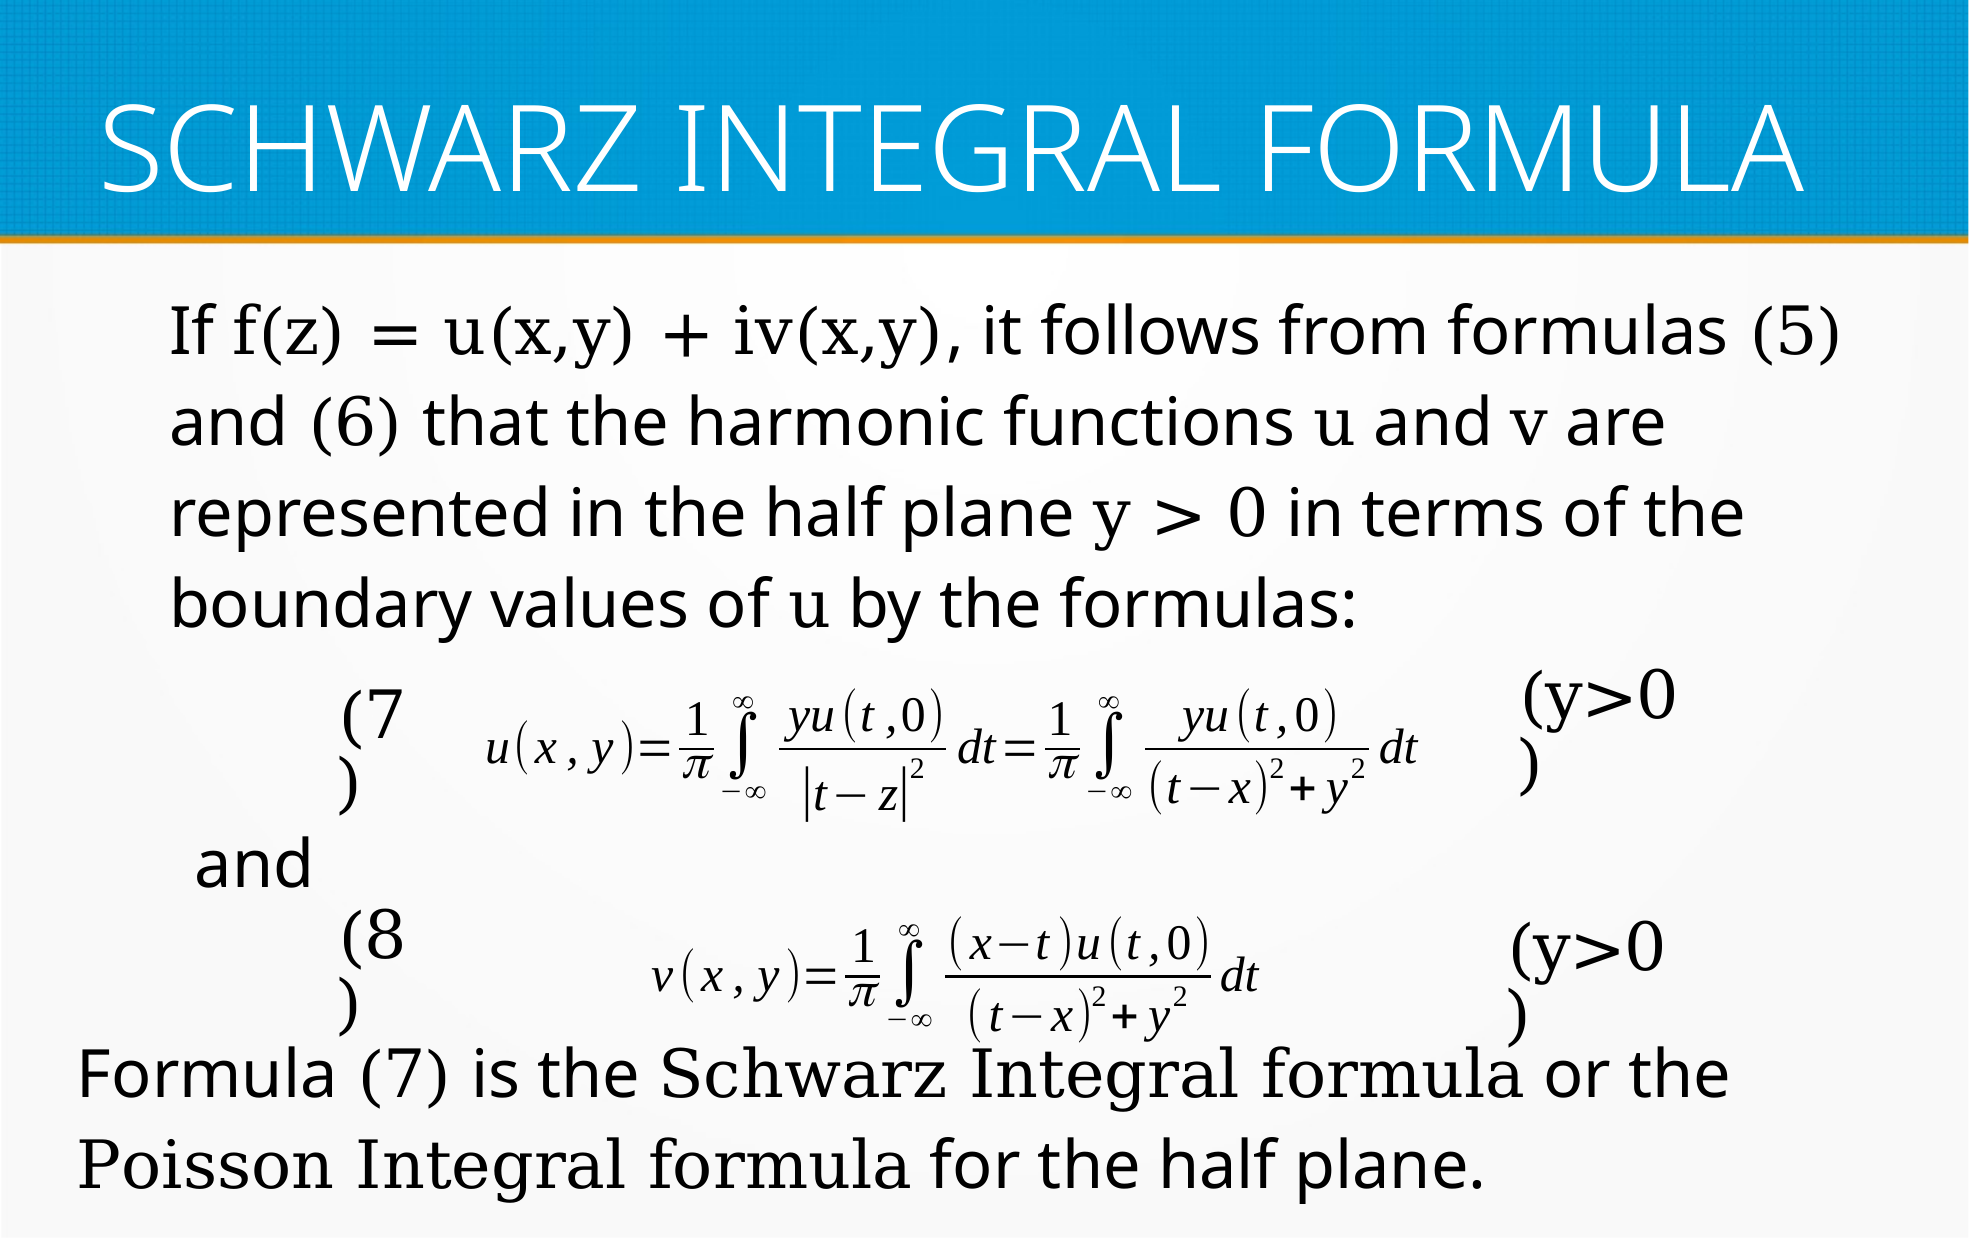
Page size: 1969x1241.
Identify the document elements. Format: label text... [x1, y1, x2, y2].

text_box (y>0) [1500, 944, 1701, 1024]
picture [0, 233, 1969, 1241]
chart [472, 685, 1433, 824]
chart [638, 912, 1276, 1027]
text_box (8) [330, 933, 438, 1012]
text_box and [188, 813, 390, 910]
text_box (y>0) [1511, 693, 1713, 773]
list If f(z) = u(x,y) + iv(x,y), it follows from formulas (5) and (6) that the harmonic functions u and v are represented in the half plane y > 0 in terms of the boundary values of u by the formulas: [98, 283, 1861, 1027]
text_box (7) [330, 712, 438, 792]
title SCHWARZ INTEGRAL FORMULA [98, 19, 1870, 227]
text_box Formula (7) is the Schwarz Integral formula or the Poisson Integral formula for the half plane. [70, 1027, 1902, 1208]
